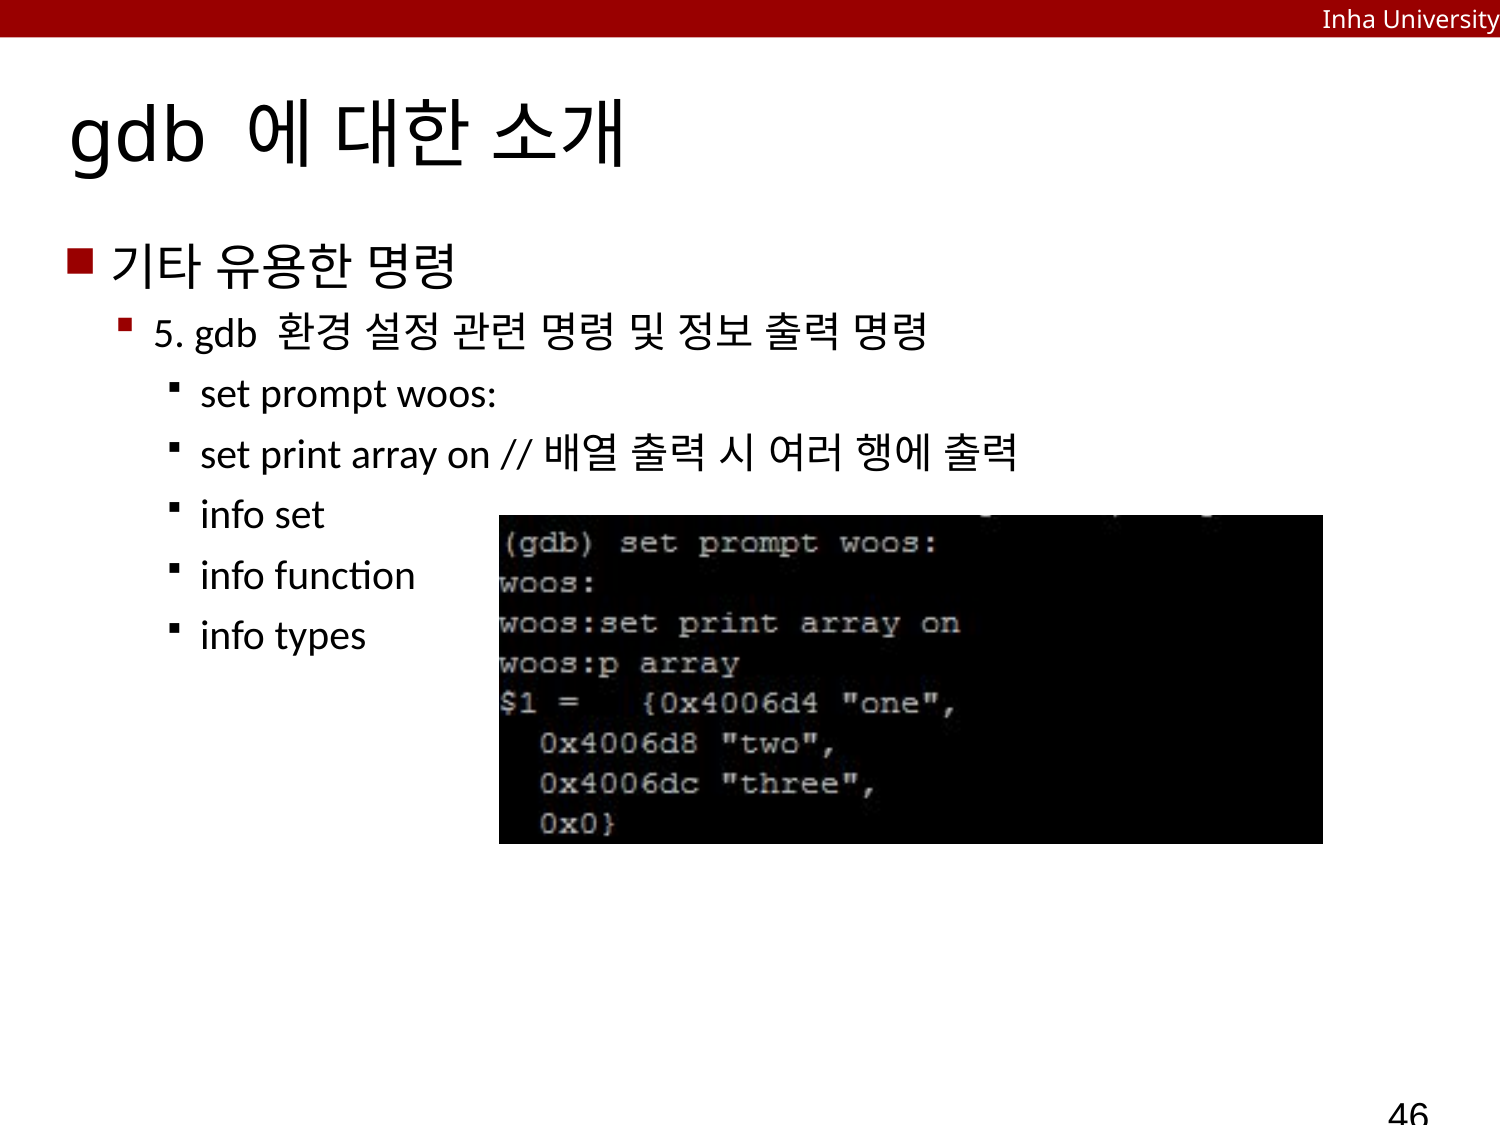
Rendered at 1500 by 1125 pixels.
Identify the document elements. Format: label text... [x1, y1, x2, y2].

list 기타 유용한 명령 5. gdb 환경 설정 관련 명령 및 정보 출력 명령 set prompt woos: set print array on //배열 출력 시 여러 행에 출력 info set info function info types [62, 229, 1438, 1050]
title gdb 에 대한 소개 [62, 41, 1438, 221]
picture [499, 515, 1323, 844]
text_box [0, 0, 1500, 38]
text_box Inha University [1322, 3, 1500, 33]
